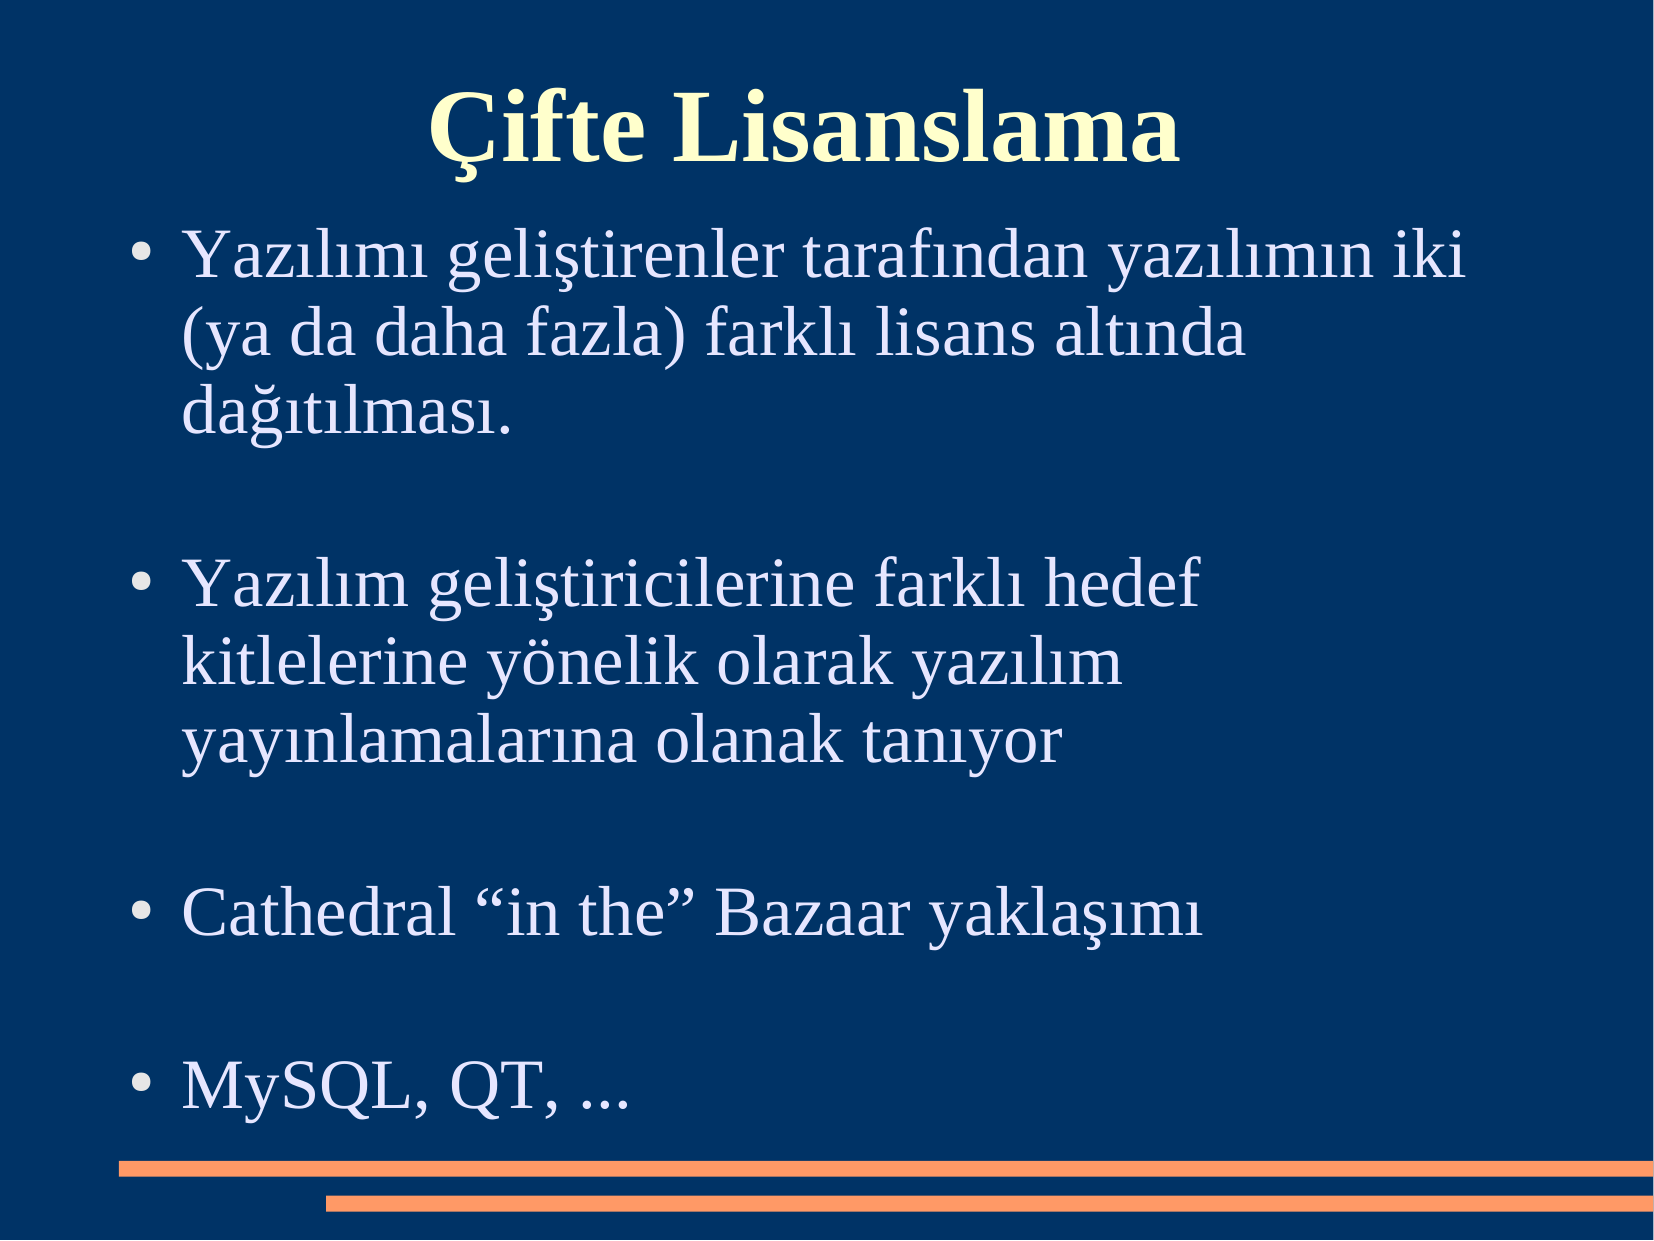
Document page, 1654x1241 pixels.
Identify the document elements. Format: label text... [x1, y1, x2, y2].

list Yazılımı geliştirenler tarafından yazılımın iki (ya da daha fazla) farklı lisans altında dağıtılması. Yazılım geliştiricilerine farklı hedef kitlelerine yönelik olarak yazılım yayınlamalarına olanak tanıyor Cathedral “in the” Bazaar yaklaşımı MySQL, QT, ... [111, 214, 1502, 1124]
title Çifte Lisanslama [87, 22, 1522, 230]
